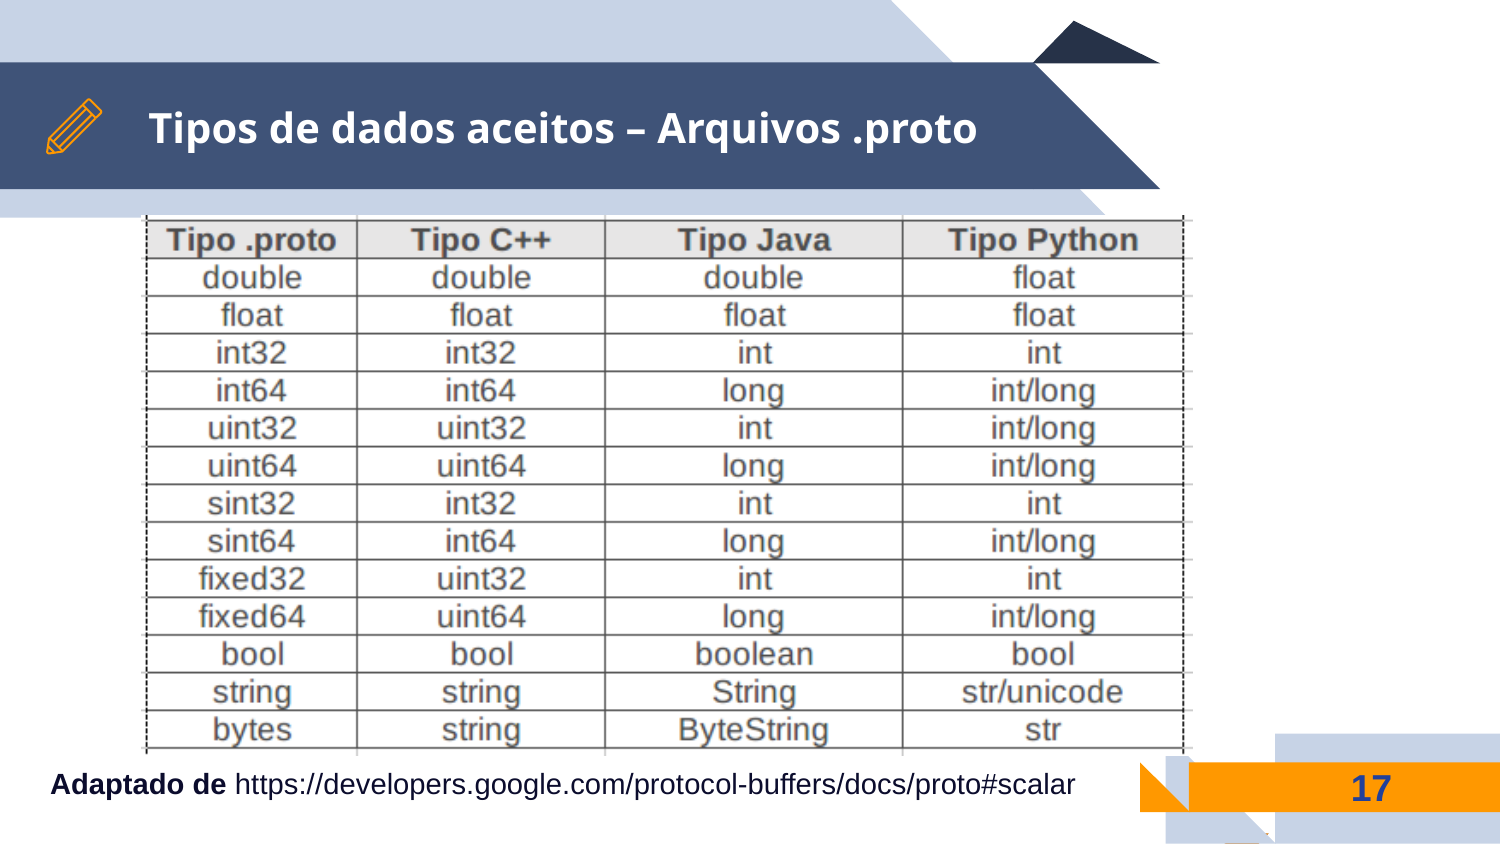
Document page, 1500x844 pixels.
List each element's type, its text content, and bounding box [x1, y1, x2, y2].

text_box 17 [1335, 760, 1494, 813]
text_box Tipos de dados aceitos – Arquivos .proto [133, 64, 1035, 190]
text_box Adaptado de https://developers.google.com/protocol-buffers/docs/proto#scalar [35, 760, 1335, 844]
picture [141, 215, 1193, 756]
